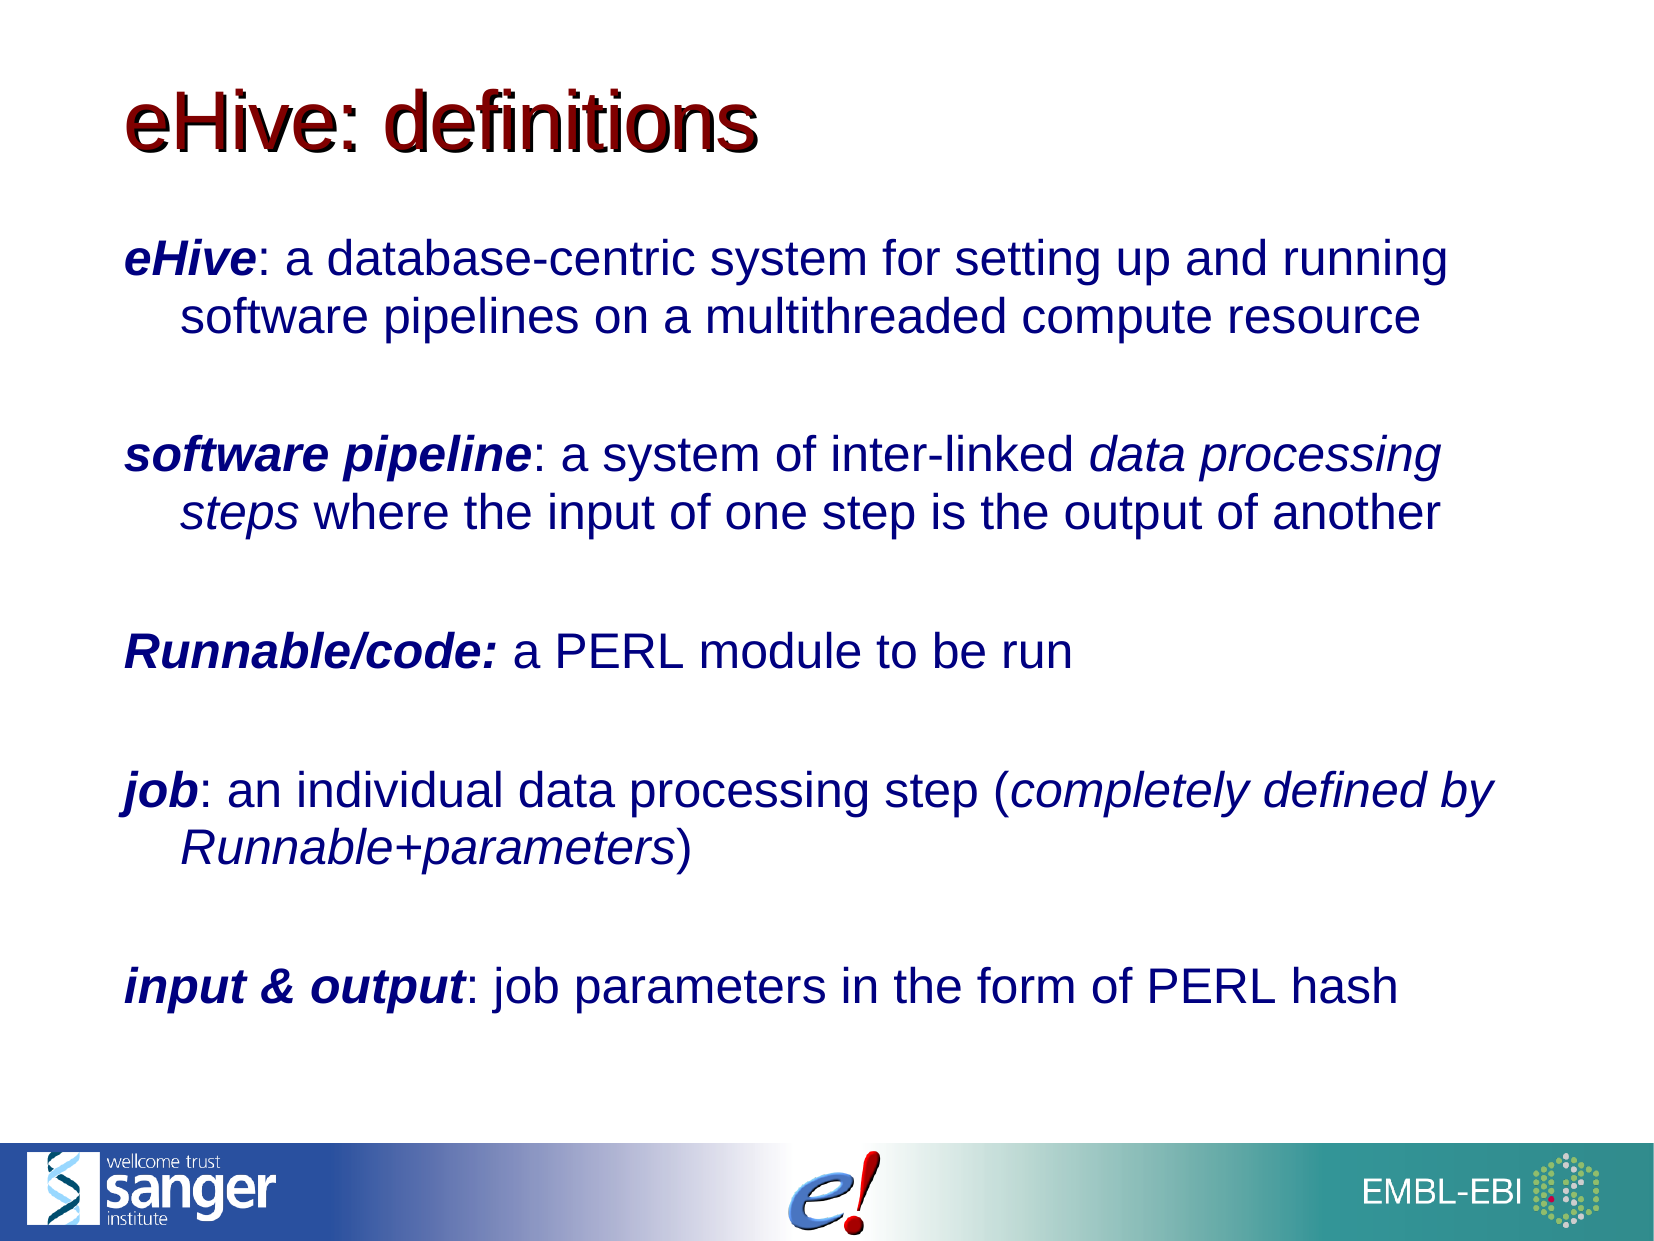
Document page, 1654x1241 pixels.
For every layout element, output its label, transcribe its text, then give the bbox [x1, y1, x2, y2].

list eHive: a database-centric system for setting up and running software pipelines on a multithreaded compute resource software pipeline: a system of inter-linked data processing steps where the input of one step is the output of another Runnable/code: a PERL module to be run job: an individual data processing step (completely defined by Runnable+parameters) input & output: job parameters in the form of PERL hash [123, 227, 1530, 1035]
picture [0, 1143, 1654, 1241]
title eHive: definitions [123, 45, 1526, 192]
